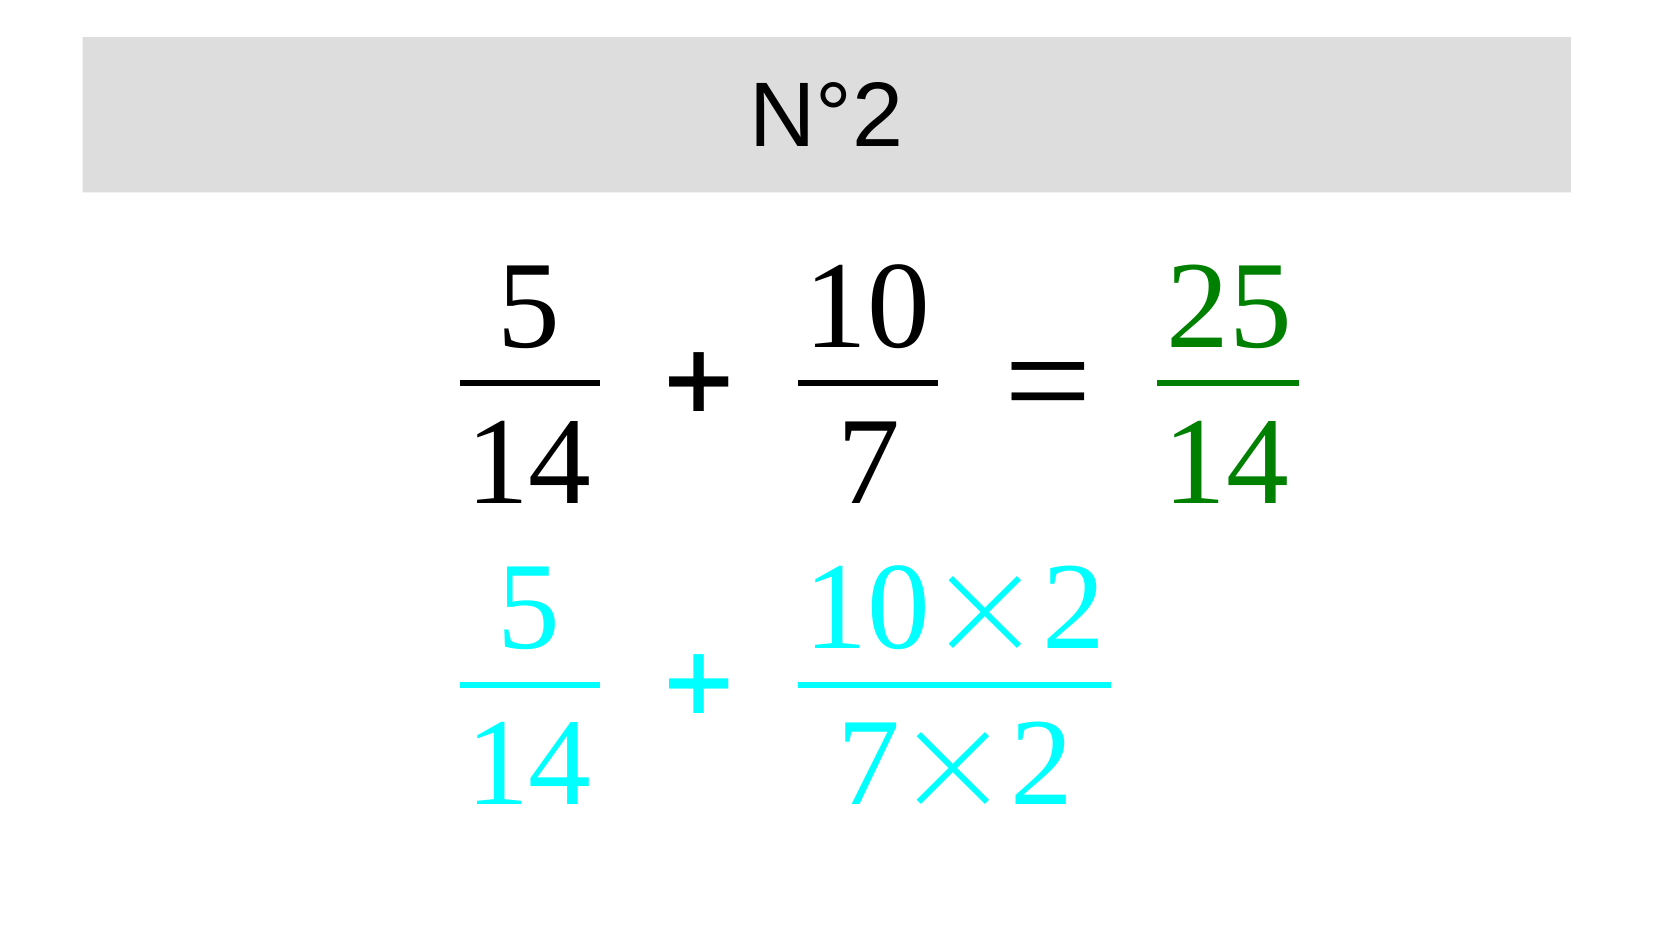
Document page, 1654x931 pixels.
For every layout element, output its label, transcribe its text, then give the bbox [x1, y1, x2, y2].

title N°2 [82, 37, 1571, 193]
chart [428, 236, 1312, 832]
